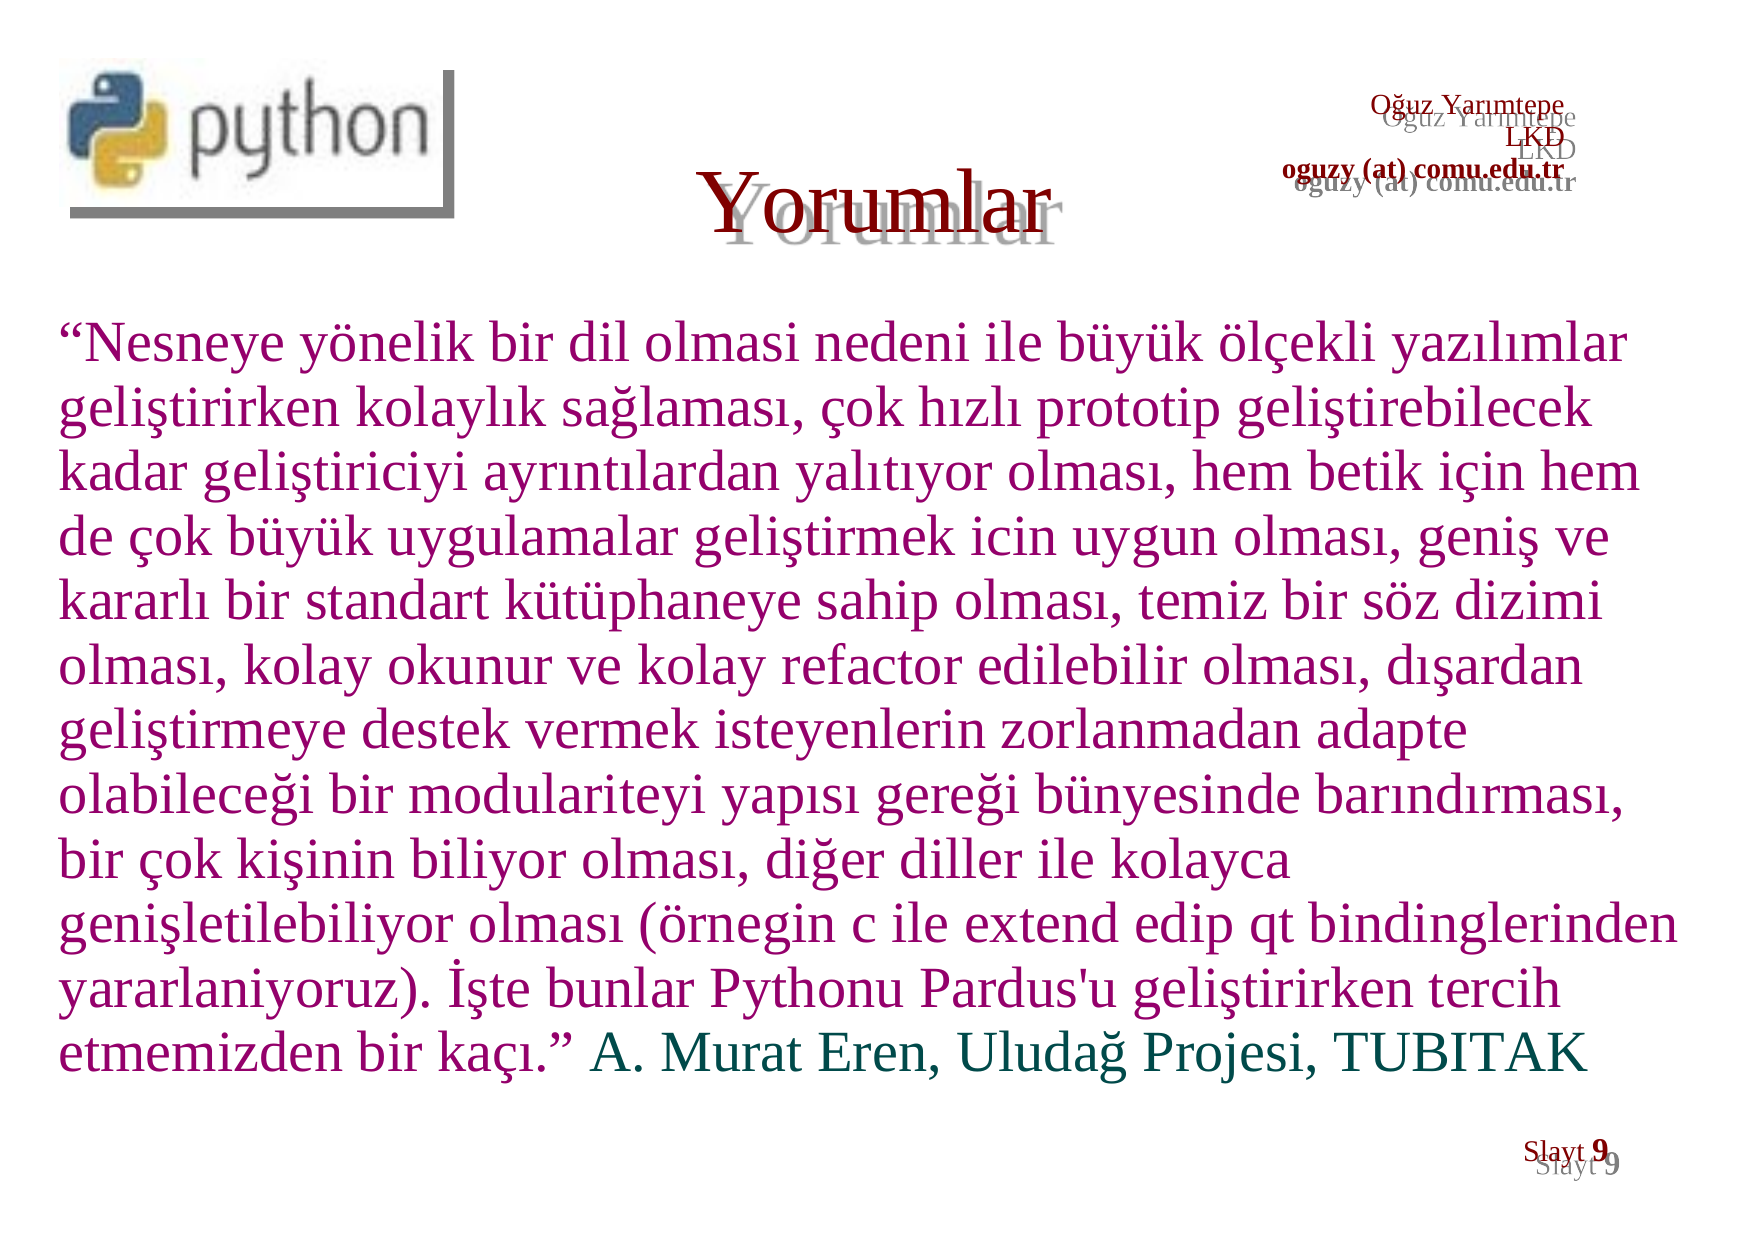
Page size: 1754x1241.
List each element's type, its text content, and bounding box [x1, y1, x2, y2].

picture [59, 58, 443, 207]
subtitle “Nesneye yönelik bir dil olmasi nedeni ile büyük ölçekli yazılımlar geliştirirken kolaylık sağlaması, çok hızlı prototip geliştirebilecek kadar geliştiriciyi ayrıntılardan yalıtıyor olması, hem betik için hem de çok büyük uygulamalar geliştirmek icin uygun olması, geniş ve kararlı bir standart kütüphaneye sahip olması, temiz bir söz dizimi olması, kolay okunur ve kolay refactor edilebilir olması, dışardan geliştirmeye destek vermek isteyenlerin zorlanmadan adapte olabileceği bir modulariteyi yapısı gereği bünyesinde barındırması, bir çok kişinin biliyor olması, diğer diller ile kolayca genişletilebiliyor olması (örnegin c ile extend edip qt bindinglerinden yararlaniyoruz). İşte bunlar Pythonu Pardus'u geliştirirken tercih etmemizden bir kaçı.” A. Murat Eren, Uludağ Projesi, TUBITAK [59, 273, 1695, 1120]
title Yorumlar [129, 131, 1619, 272]
